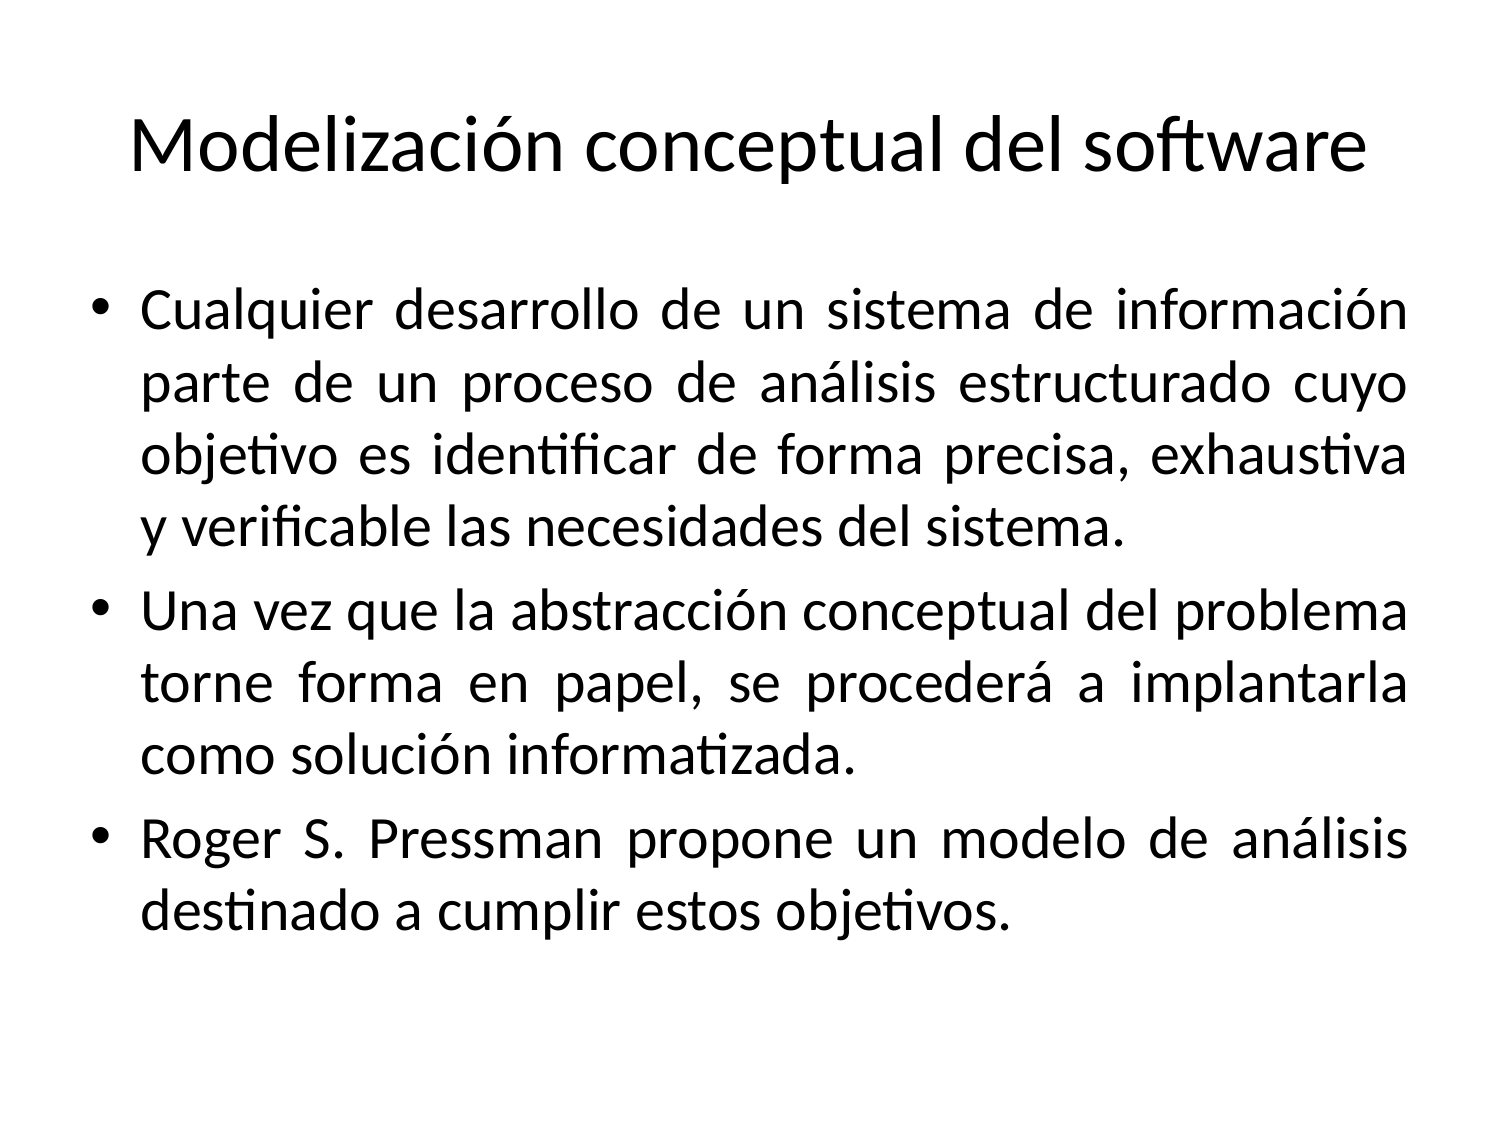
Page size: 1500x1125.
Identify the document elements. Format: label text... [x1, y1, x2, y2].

title Modelización conceptual del software [75, 45, 1425, 233]
list Cualquier desarrollo de un sistema de información parte de un proceso de análisis estructurado cuyo objetivo es identificar de forma precisa, exhaustiva y verificable las necesidades del sistema. Una vez que la abstracción conceptual del problema torne forma en papel, se procederá a implantarla como solución informatizada. Roger S. Pressman propone un modelo de análisis destinado a cumplir estos objetivos. [75, 262, 1425, 1005]
